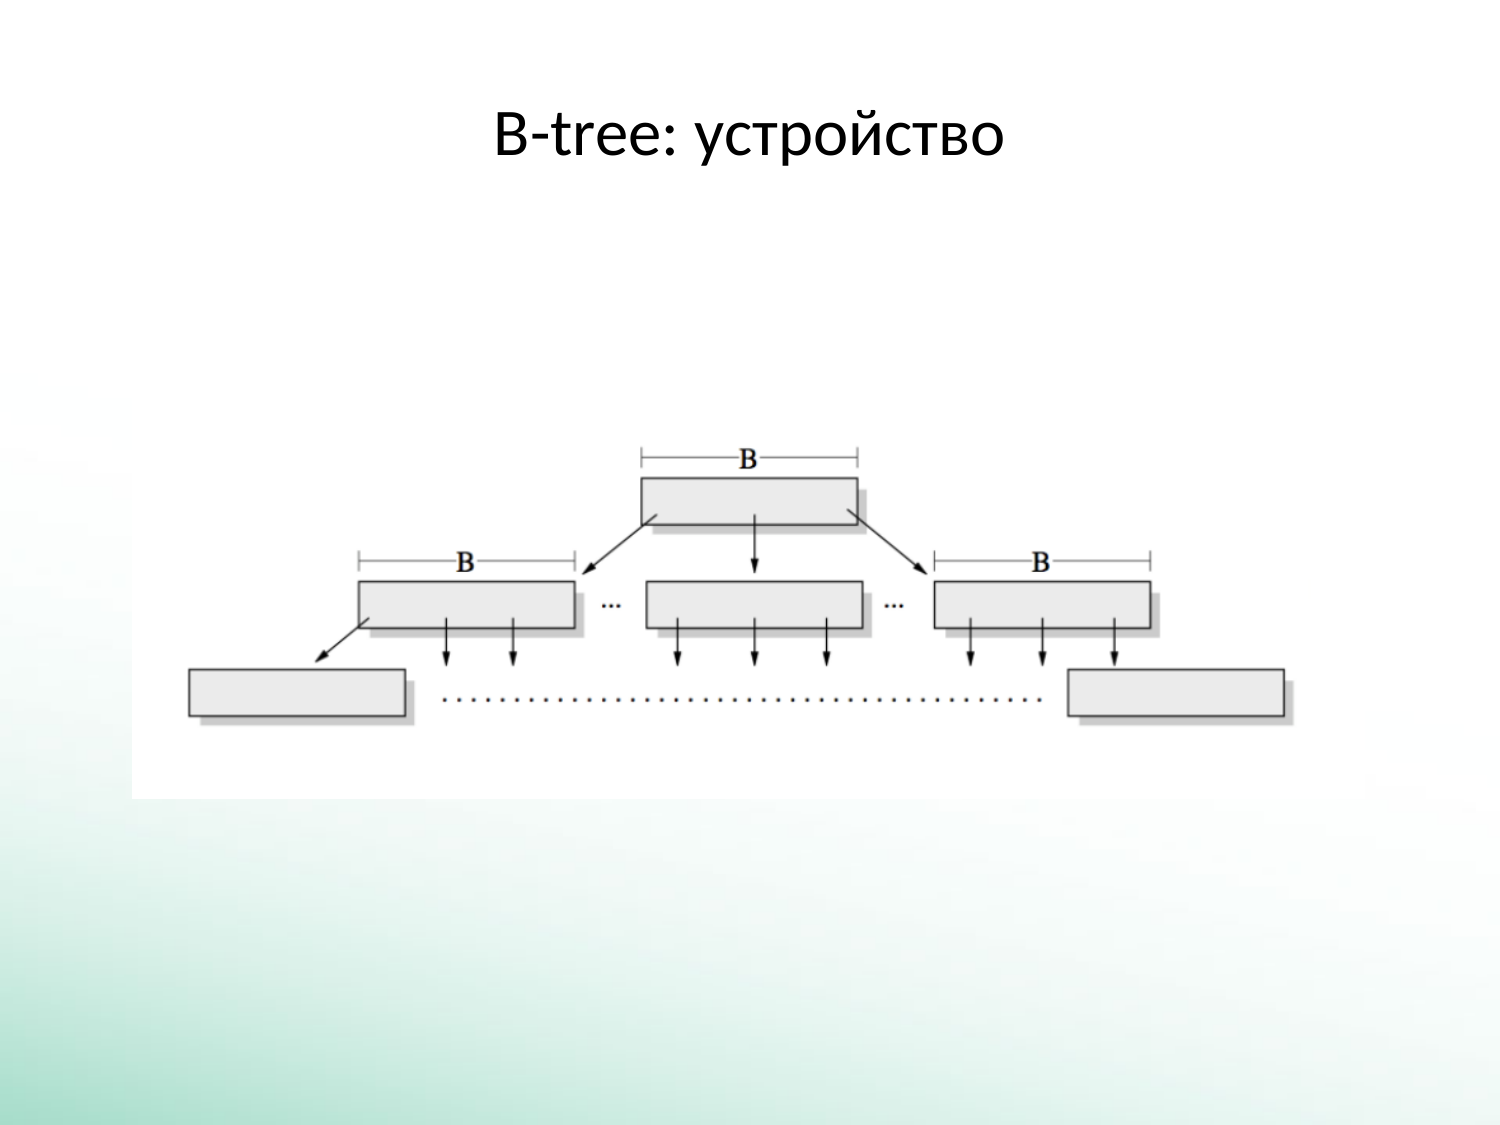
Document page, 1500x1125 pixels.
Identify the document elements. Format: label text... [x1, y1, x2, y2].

picture [0, 0, 1500, 1125]
title B-tree: устройство [75, 45, 1425, 233]
